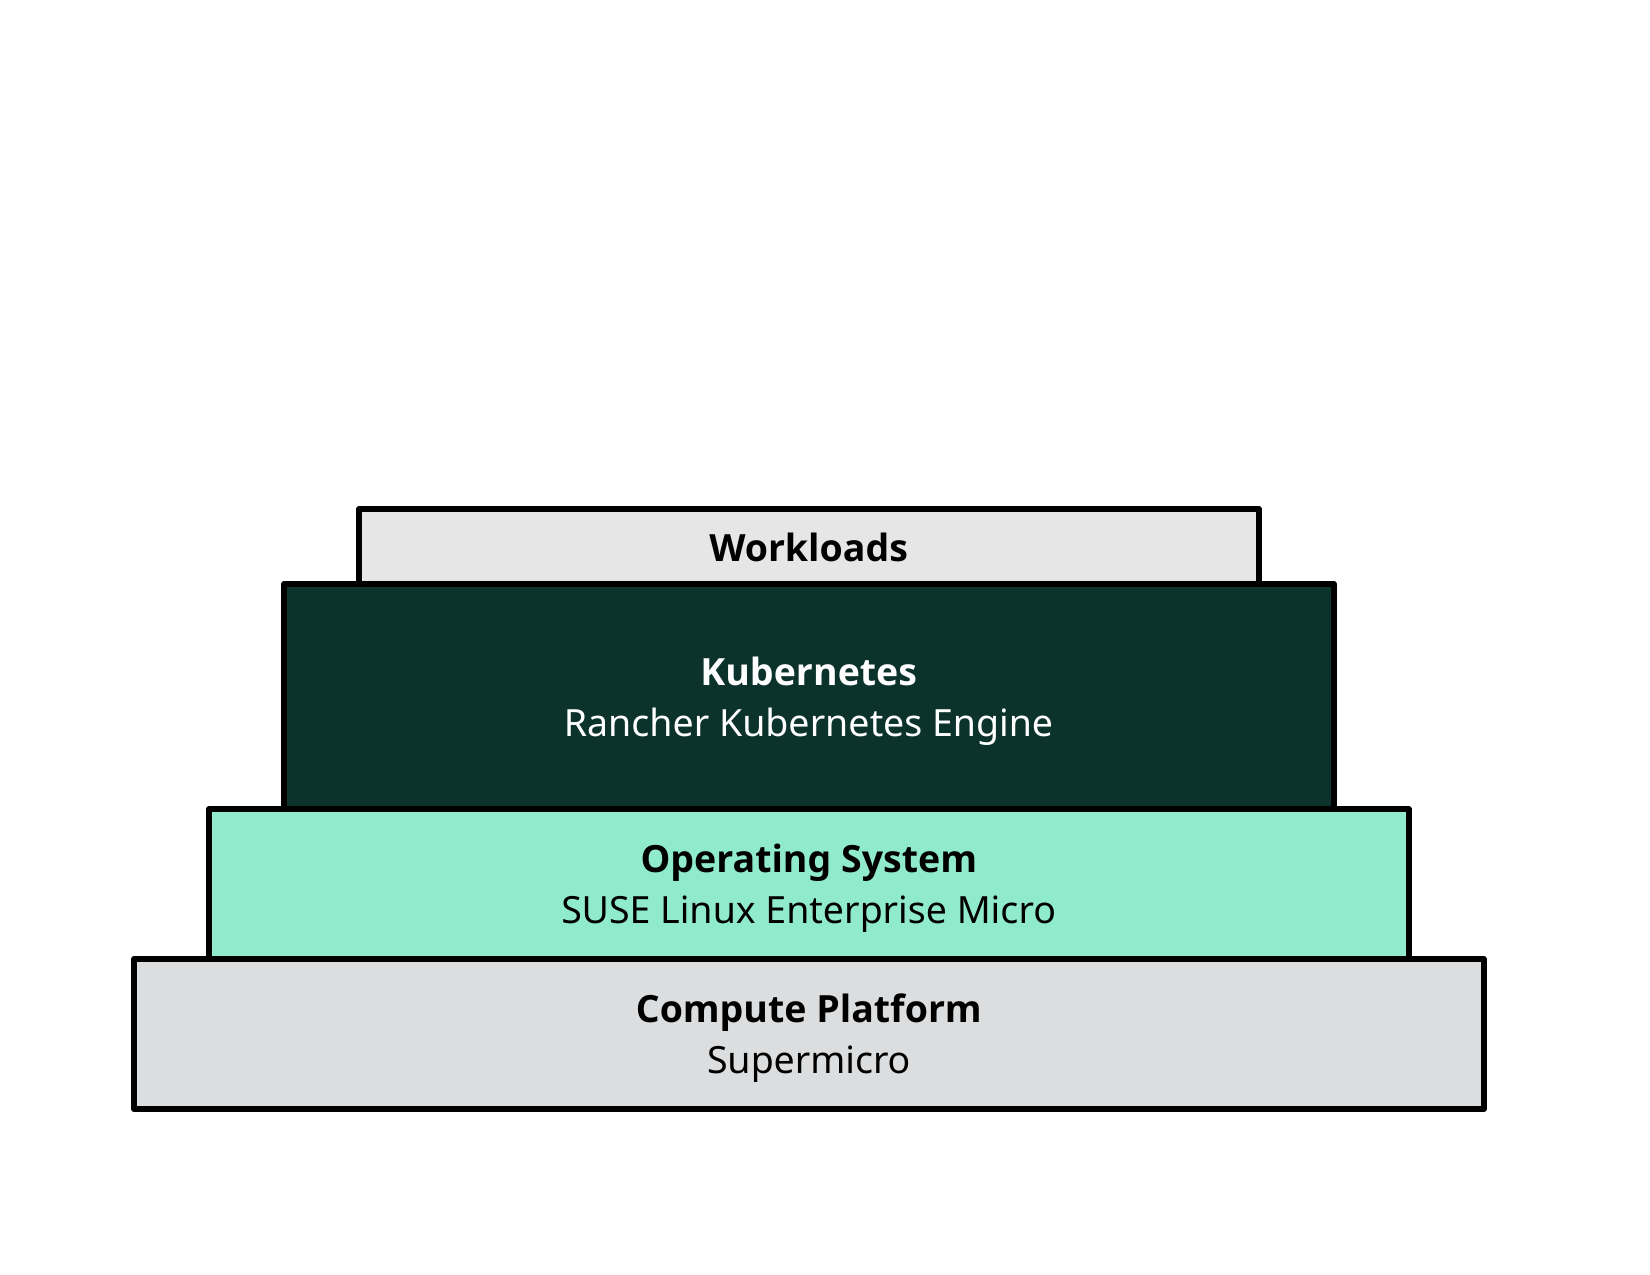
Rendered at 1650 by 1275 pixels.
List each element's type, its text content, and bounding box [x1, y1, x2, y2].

text_box Compute Platform Supermicro [133, 958, 1484, 1109]
text_box Workloads [358, 508, 1259, 584]
text_box Operating System SUSE Linux Enterprise Micro [208, 809, 1409, 960]
text_box Kubernetes Rancher Kubernetes Engine [283, 583, 1334, 809]
